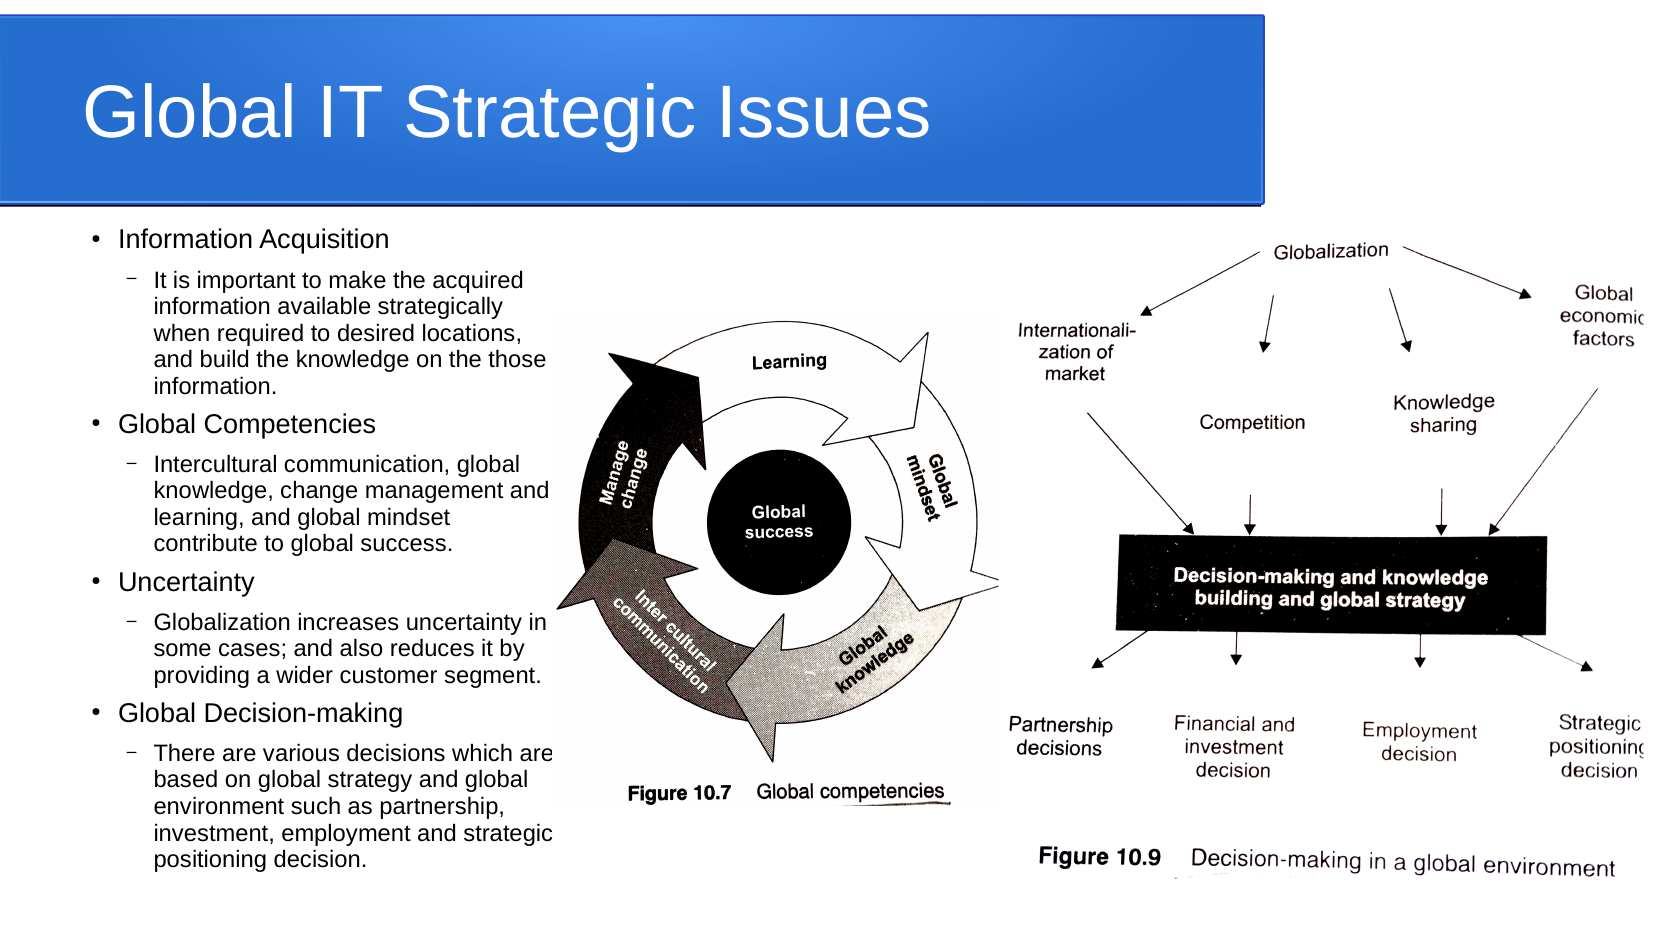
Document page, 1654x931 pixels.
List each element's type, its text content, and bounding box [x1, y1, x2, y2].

title Global IT Strategic Issues [82, 35, 1235, 189]
list Information Acquisition It is important to make the acquired information available strategically when required to desired locations, and build the knowledge on the those information. Global Competencies Intercultural communication, global knowledge, change management and learning, and global mindset contribute to global success. Uncertainty Globalization increases uncertainty in some cases; and also reduces it by providing a wider customer segment. Global Decision-making There are various decisions which are based on global strategy and global environment such as partnership, investment, employment and strategic positioning decision. [82, 224, 556, 901]
picture [552, 234, 1644, 879]
